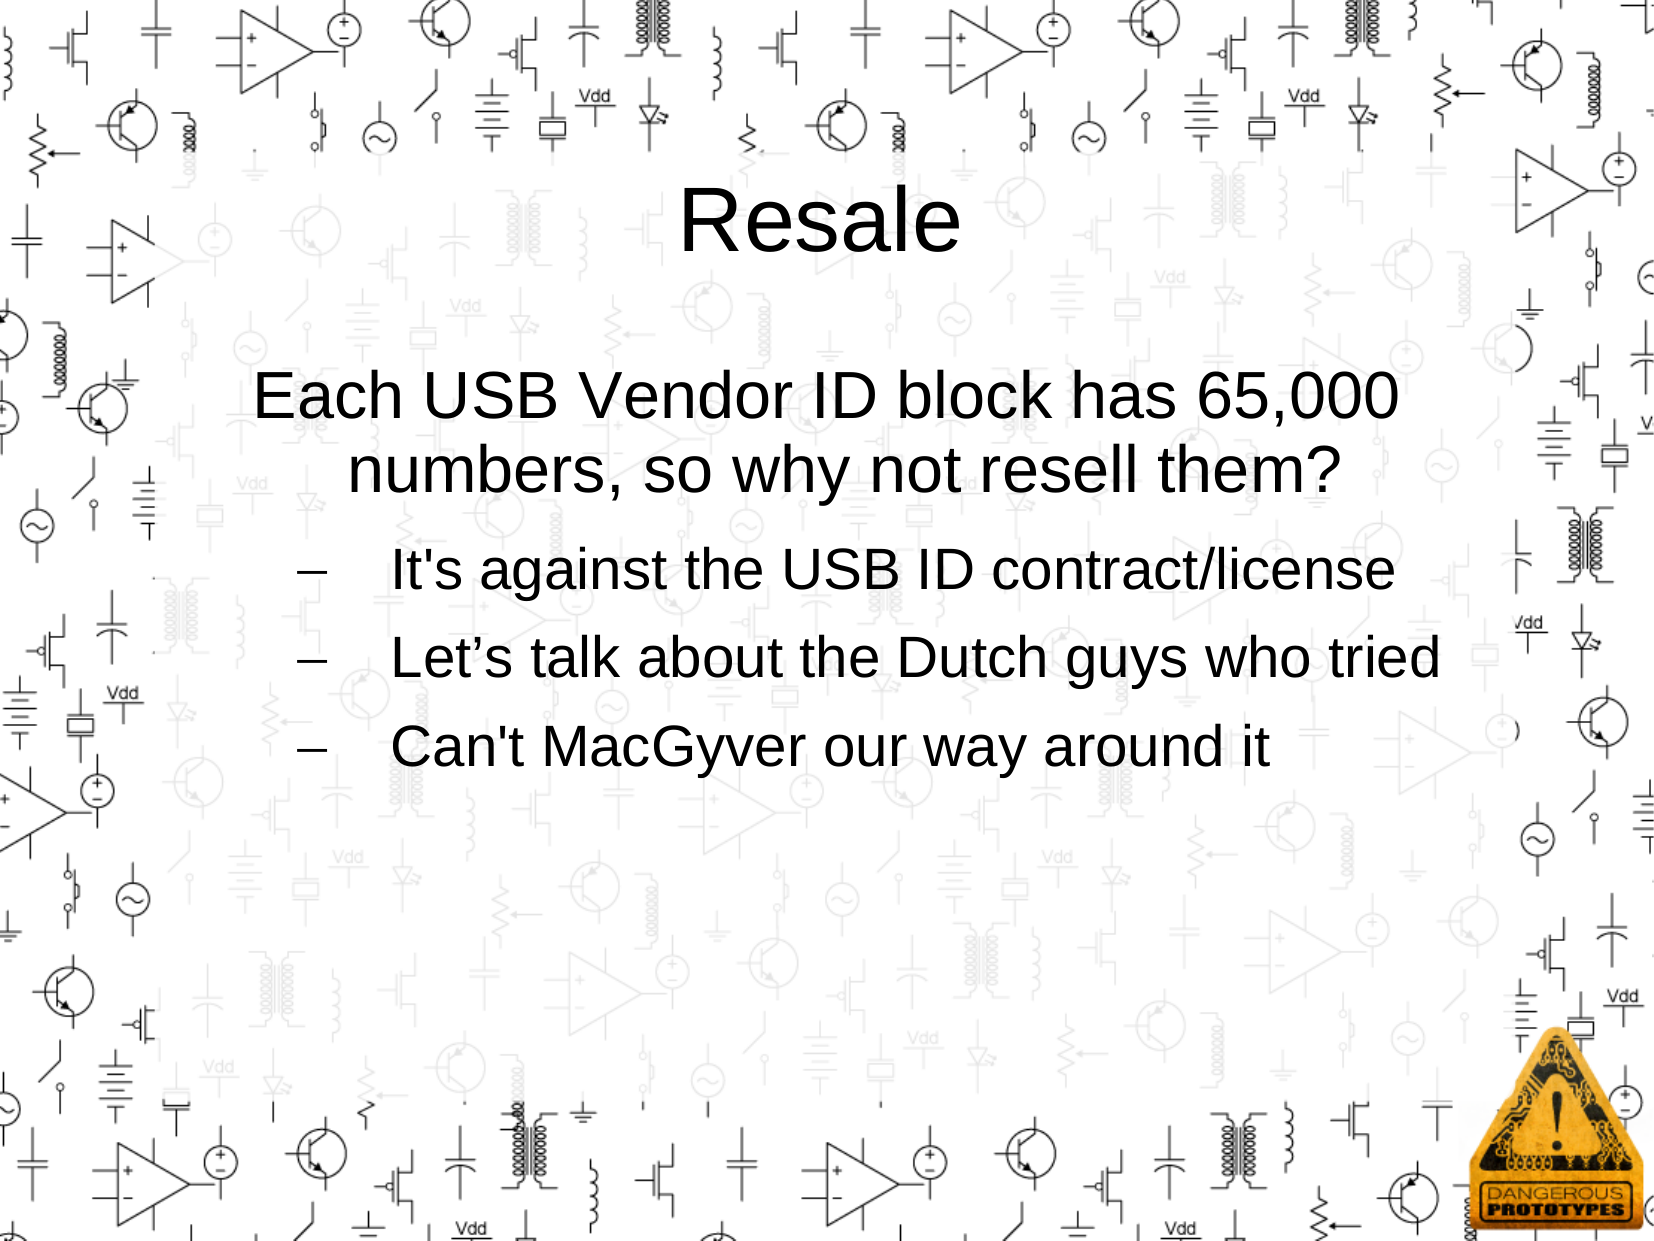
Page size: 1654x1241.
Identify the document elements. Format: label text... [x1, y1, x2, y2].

text_box Each USB Vendor ID block has 65,000 numbers, so why not resell them? It's against the USB ID contract/license Let’s talk about the Dutch guys who tried Can't MacGyver our way around it [147, 354, 1506, 1053]
picture [0, 0, 1654, 1241]
text_box Resale [135, 125, 1506, 318]
